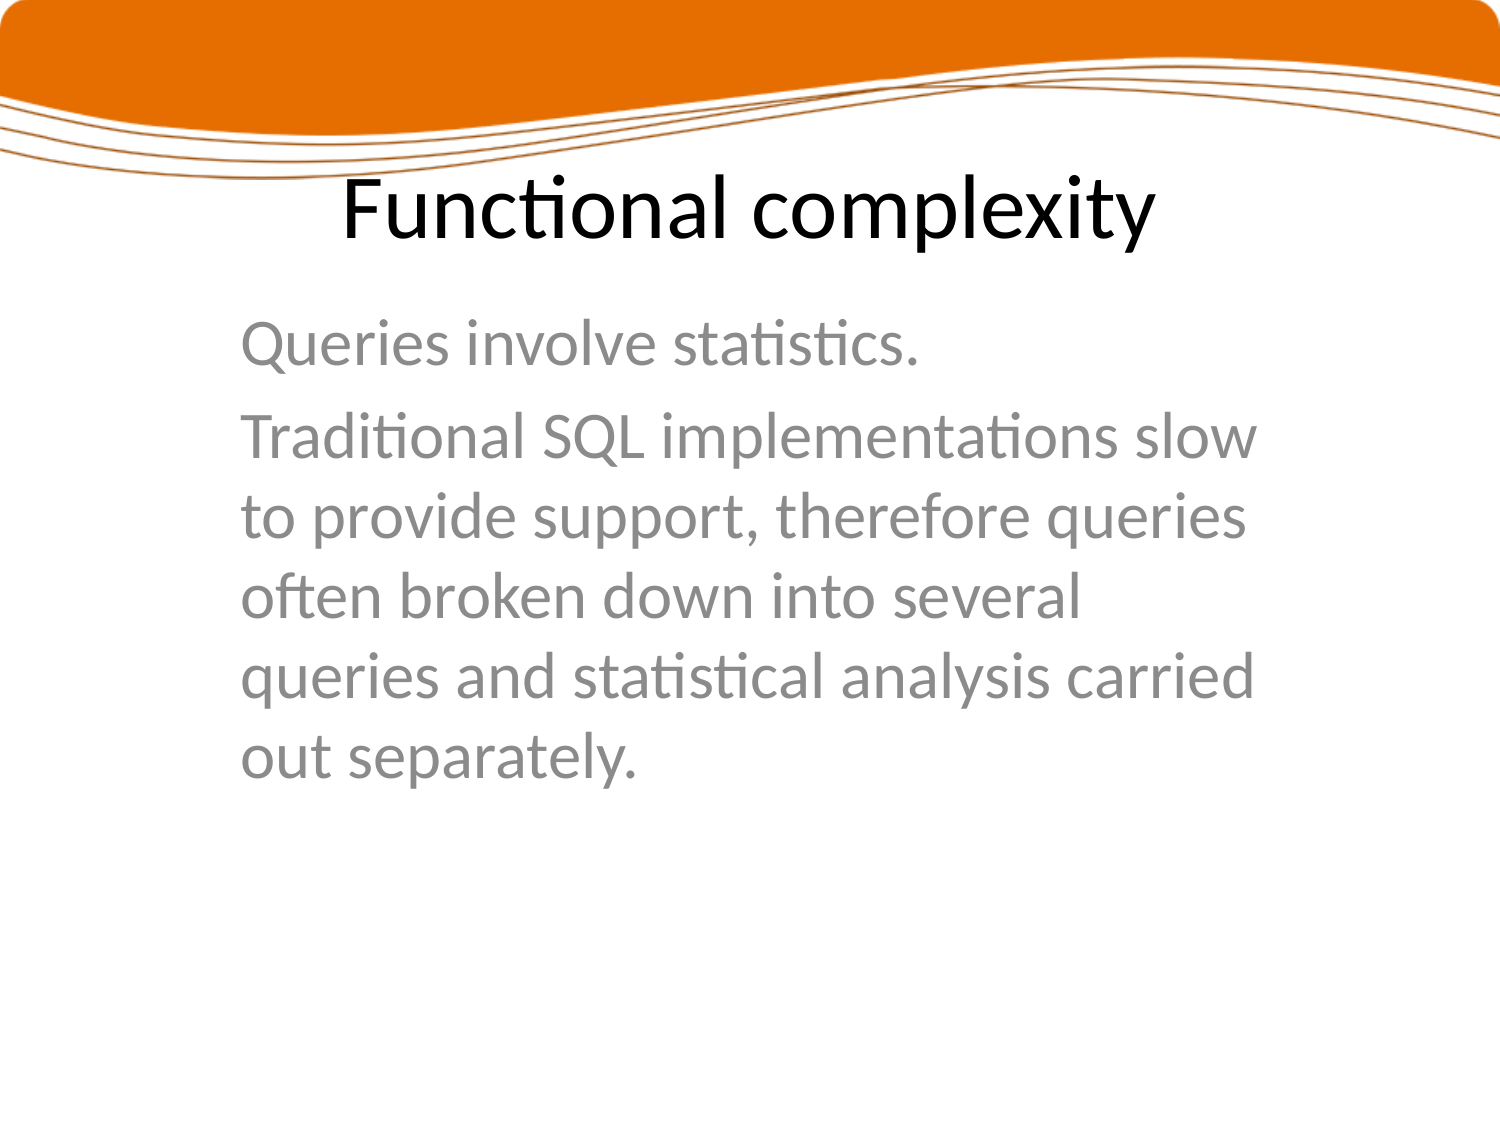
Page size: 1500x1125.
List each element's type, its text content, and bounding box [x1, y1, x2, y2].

title Functional complexity [75, 125, 1425, 279]
picture [0, 0, 1500, 180]
subtitle Queries involve statistics. Traditional SQL implementations slow to provide support, therefore queries often broken down into several queries and statistical analysis carried out separately. [225, 290, 1275, 988]
